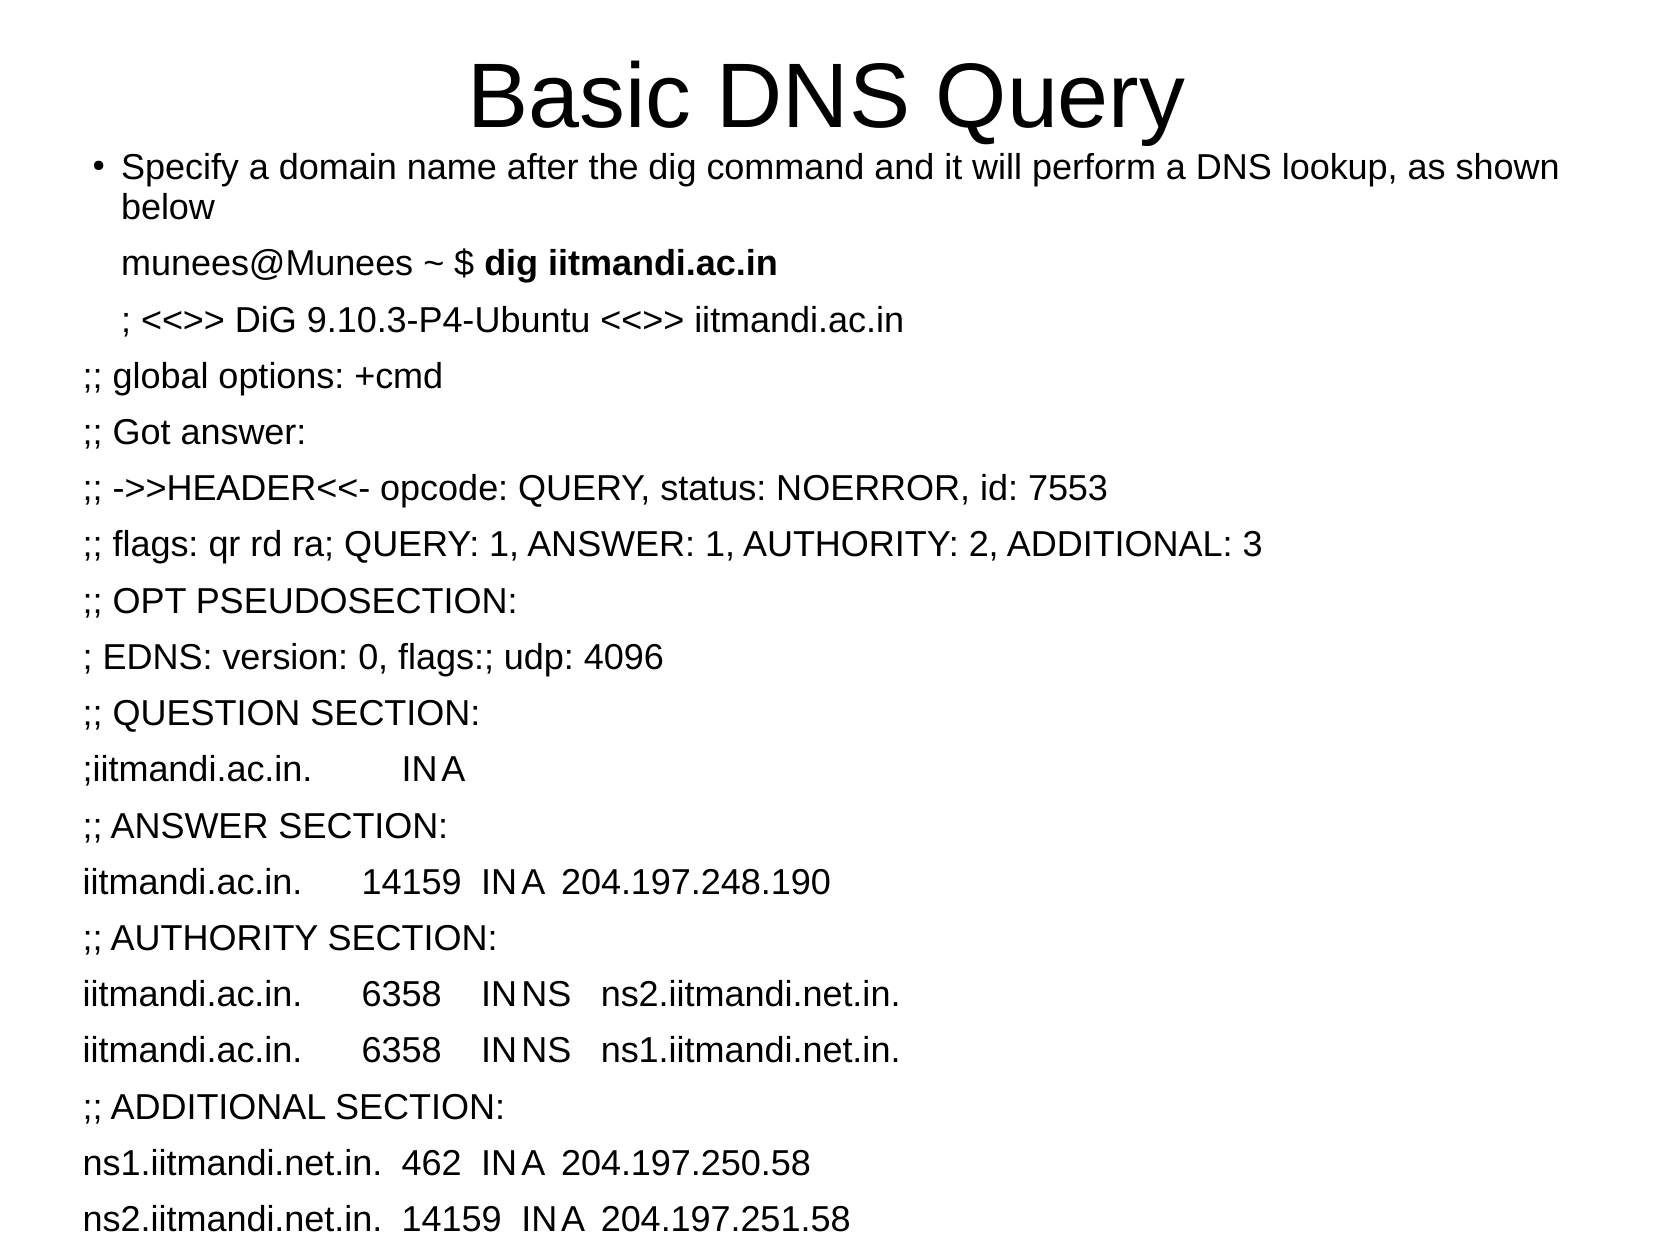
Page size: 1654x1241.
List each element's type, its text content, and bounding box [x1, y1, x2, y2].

list Specify a domain name after the dig command and it will perform a DNS lookup, as shown below munees@Munees ~ $ dig iitmandi.ac.in ; <<>> DiG 9.10.3-P4-Ubuntu <<>> iitmandi.ac.in ;; global options: +cmd ;; Got answer: ;; ->>HEADER<<- opcode: QUERY, status: NOERROR, id: 7553 ;; flags: qr rd ra; QUERY: 1, ANSWER: 1, AUTHORITY: 2, ADDITIONAL: 3 ;; OPT PSEUDOSECTION: ; EDNS: version: 0, flags:; udp: 4096 ;; QUESTION SECTION: ;iitmandi.ac.in. IN A ;; ANSWER SECTION: iitmandi.ac.in. 14159 IN A 204.197.248.190 ;; AUTHORITY SECTION: iitmandi.ac.in. 6358 IN NS ns2.iitmandi.net.in. iitmandi.ac.in. 6358 IN NS ns1.iitmandi.net.in. ;; ADDITIONAL SECTION: ns1.iitmandi.net.in. 462 IN A 204.197.250.58 ns2.iitmandi.net.in. 14159 IN A 204.197.251.58 [82, 146, 1571, 1241]
title Basic DNS Query [82, 44, 1571, 146]
